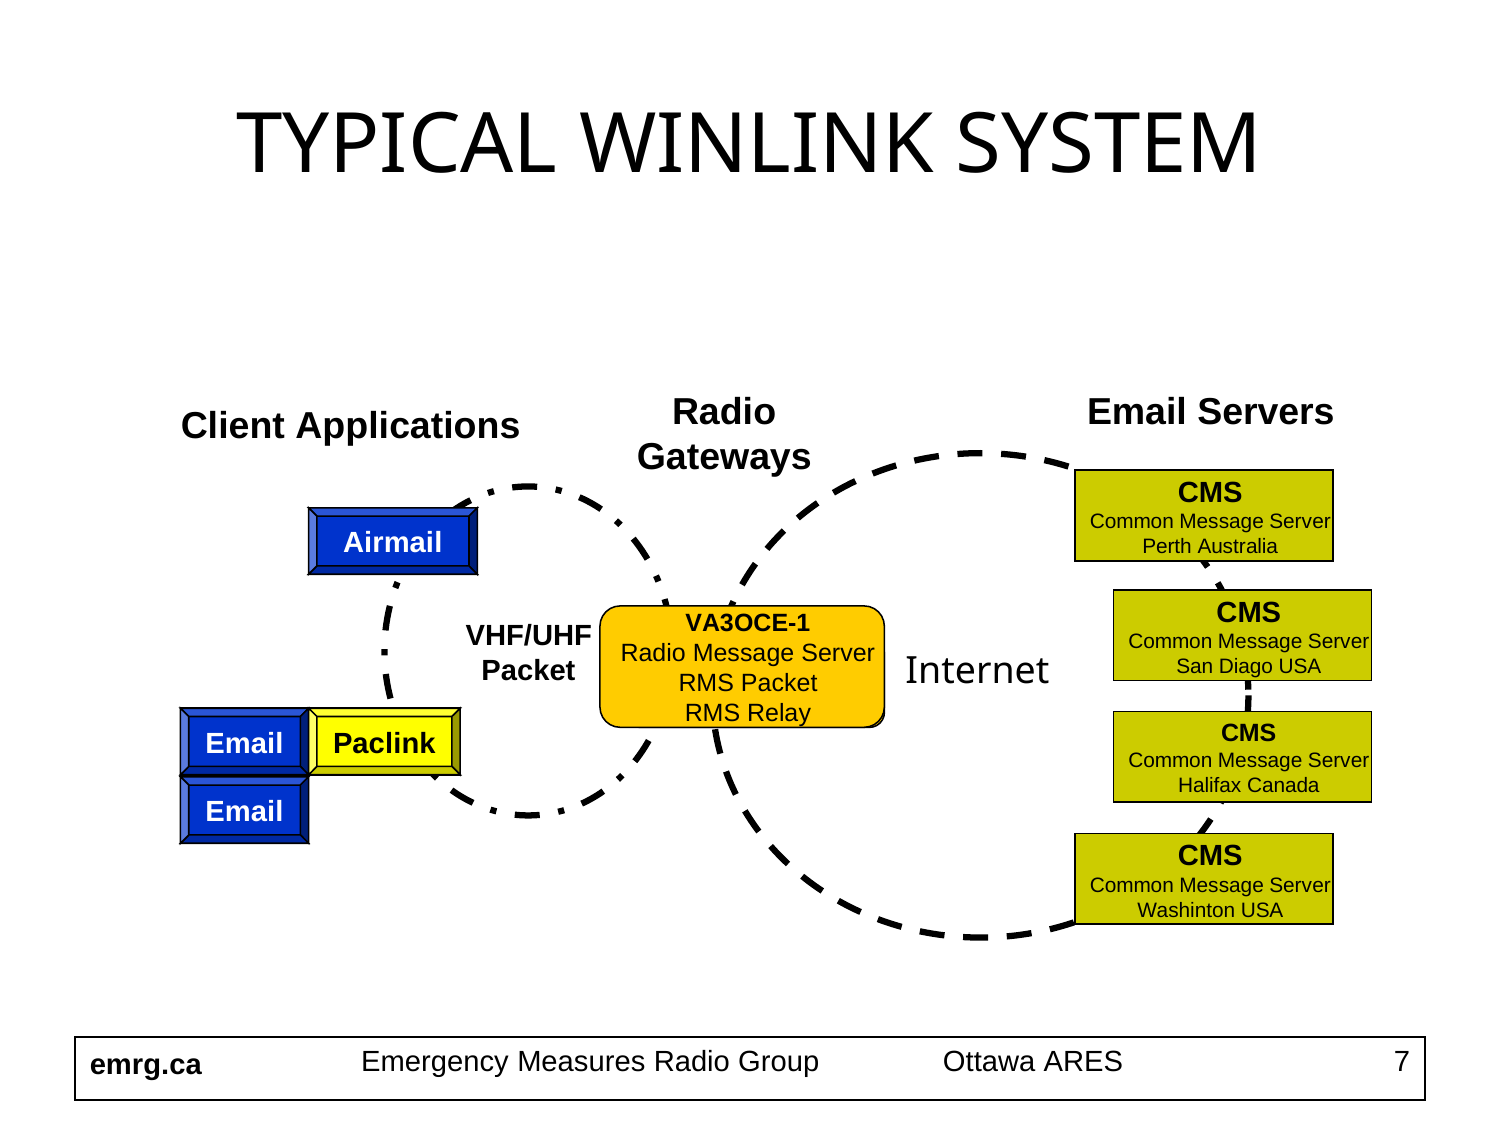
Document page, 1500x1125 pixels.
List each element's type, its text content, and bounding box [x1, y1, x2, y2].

text_box CMS Common Message Server Halifax Canada [1113, 711, 1372, 803]
text_box VA3OCE-1 Radio Message Server RMS Packet RMS Relay [599, 605, 885, 728]
text_box Email [189, 786, 300, 834]
text_box CMS Common Message Server San Diago USA [1113, 590, 1372, 681]
text_box TYPICAL WINLINK SYSTEM [75, 45, 1426, 233]
text_box VHF/UHF Packet [421, 574, 637, 695]
text_box CMS Common Message Server Washinton USA [1074, 833, 1333, 925]
text_box Paclink [317, 717, 451, 766]
text_box TNC [181, 776, 308, 786]
text_box Client Applications [158, 392, 544, 454]
text_box Email [189, 717, 300, 766]
text_box Radio Gateways [599, 379, 849, 486]
text_box VE3ECN@winlink.org VE3ECN - DEMO1 VA3OCE [310, 708, 459, 717]
text_box Email Servers [1018, 379, 1404, 441]
text_box EMAIL Client [182, 708, 307, 717]
text_box Airmail [317, 517, 469, 565]
text_box CMS Common Message Server Perth Australia [1074, 470, 1333, 561]
text_box Internet [890, 638, 1065, 699]
text_box Outpost [309, 507, 477, 517]
